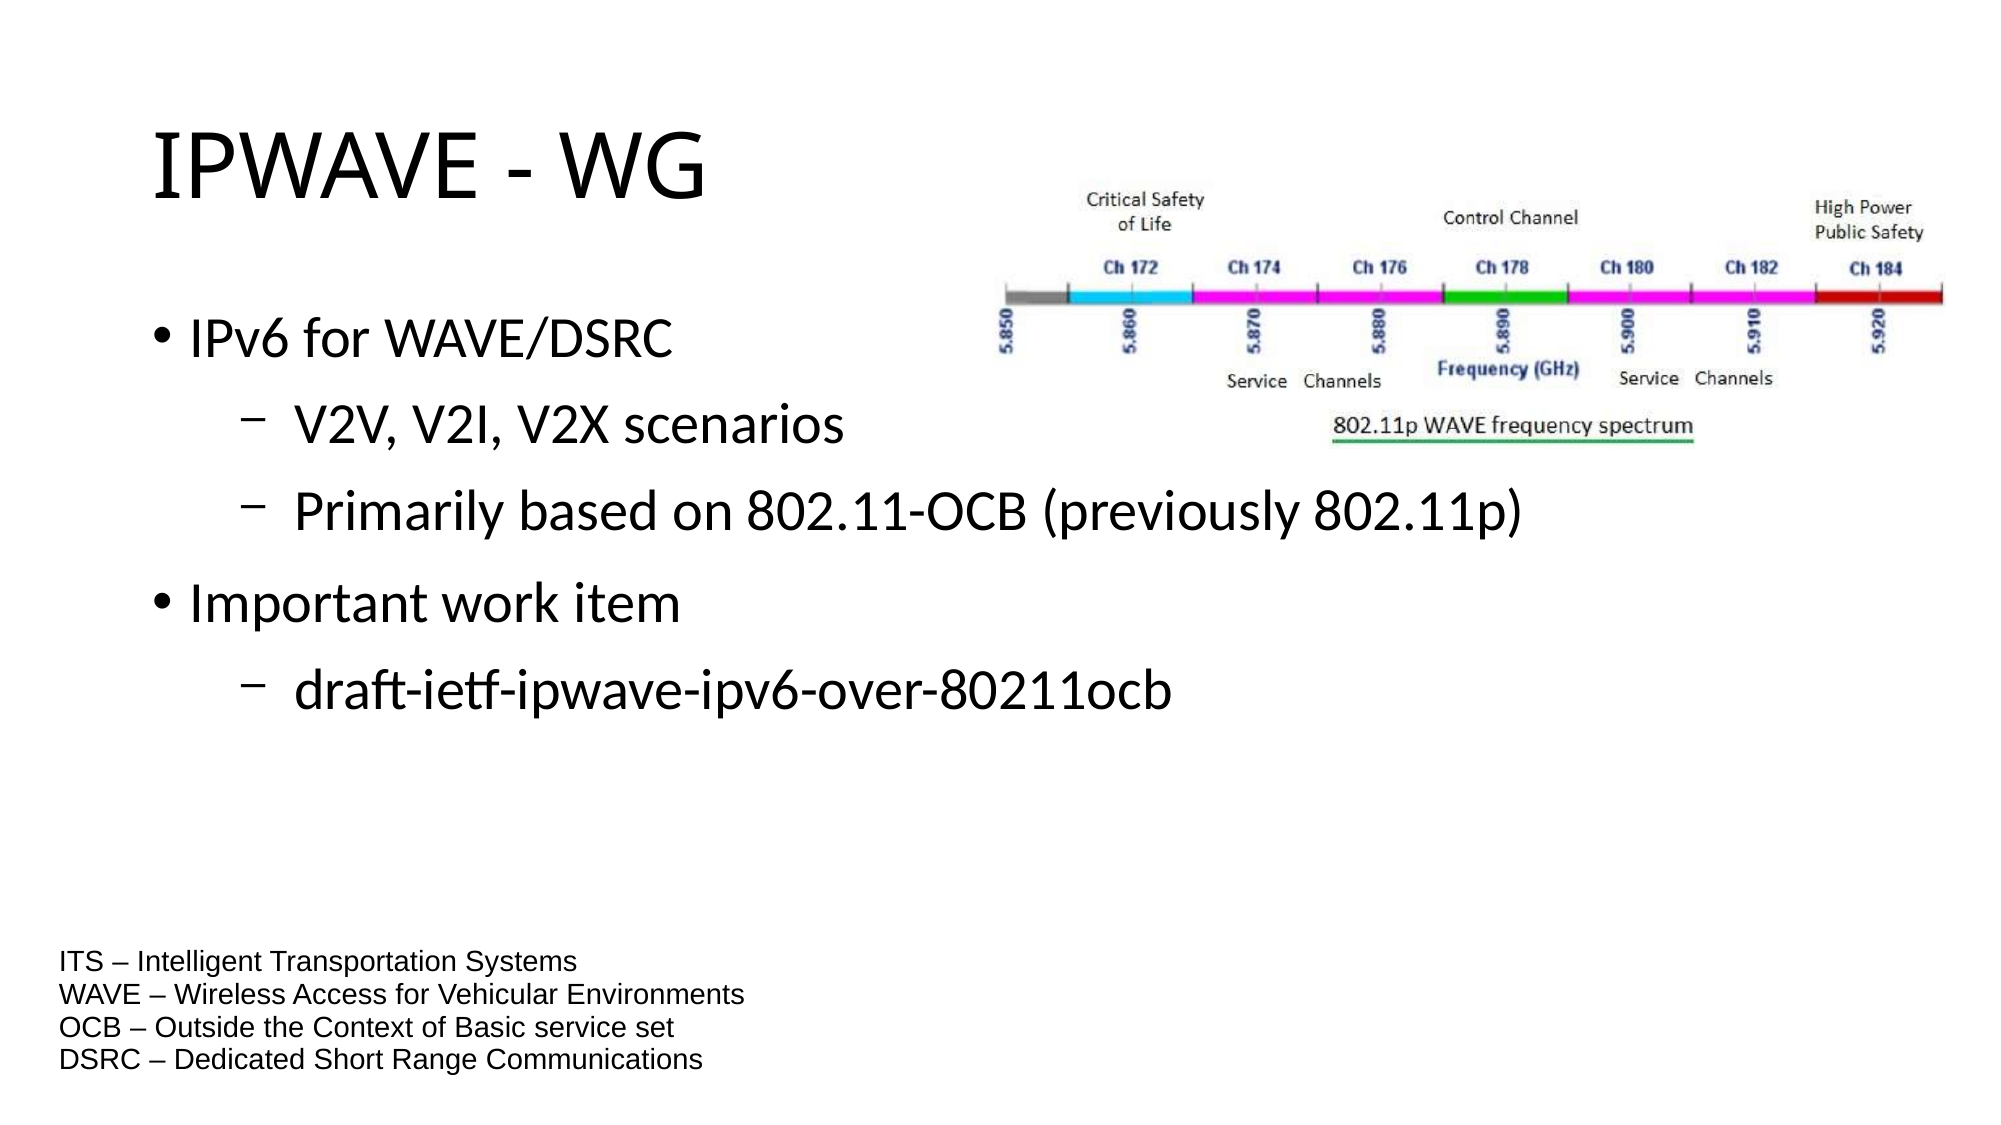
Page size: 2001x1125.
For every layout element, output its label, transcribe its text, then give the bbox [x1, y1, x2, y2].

title IPWAVE - WG [137, 59, 1863, 278]
list IPv6 for WAVE/DSRC V2V, V2I, V2X scenarios Primarily based on 802.11-OCB (previously 802.11p) Important work item draft-ietf-ipwave-ipv6-over-80211ocb [137, 299, 1863, 1014]
picture [992, 166, 1949, 449]
text_box ITS – Intelligent Transportation Systems WAVE – Wireless Access for Vehicular Environments OCB – Outside the Context of Basic service set DSRC – Dedicated Short Range Communications [44, 937, 768, 1099]
